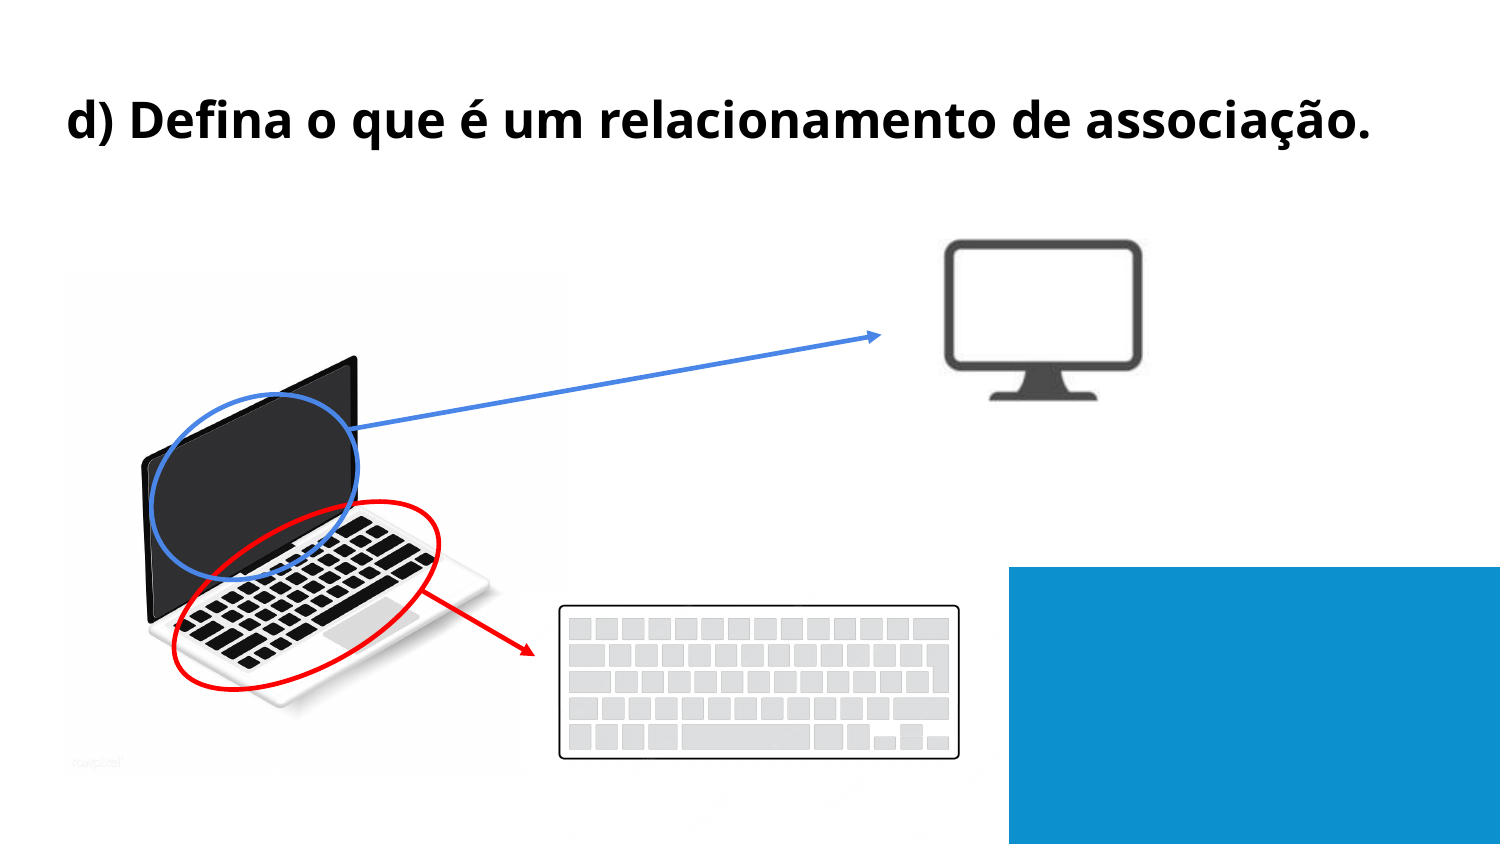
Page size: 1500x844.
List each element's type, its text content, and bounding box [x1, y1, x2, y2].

picture [913, 164, 1169, 478]
title d) Defina o que é um relacionamento de associação. [51, 72, 1449, 176]
picture [218, 509, 344, 577]
picture [177, 504, 436, 687]
picture [154, 397, 355, 574]
picture [62, 270, 998, 844]
